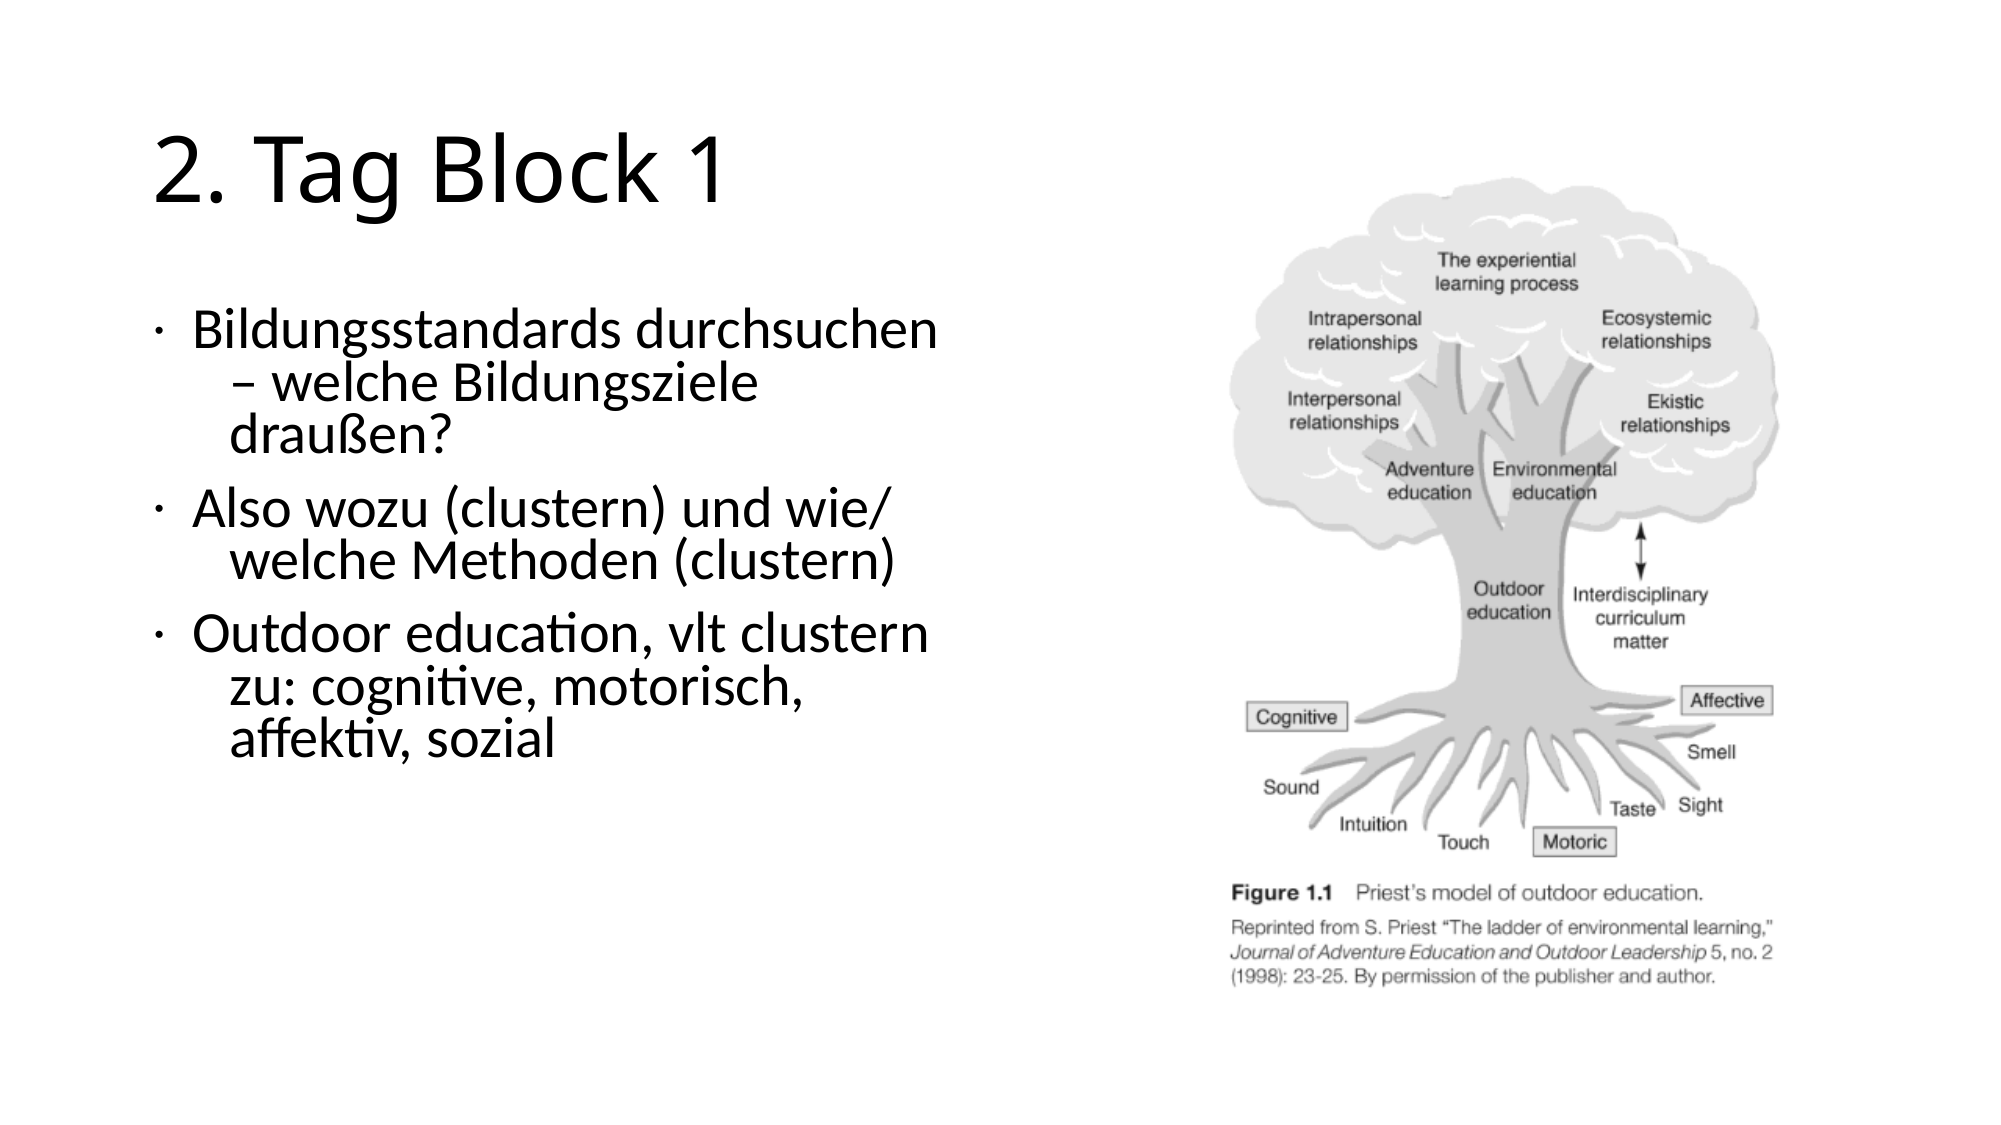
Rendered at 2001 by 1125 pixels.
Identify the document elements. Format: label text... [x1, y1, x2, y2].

title 2. Tag Block 1 [137, 59, 1863, 278]
list Bildungsstandards durchsuchen – welche Bildungsziele draußen? Also wozu (clustern) und wie/ welche Methoden (clustern) Outdoor education, vlt clustern zu: cognitive, motorisch, affektiv, sozial [137, 299, 990, 1014]
picture [1217, 122, 1863, 1003]
